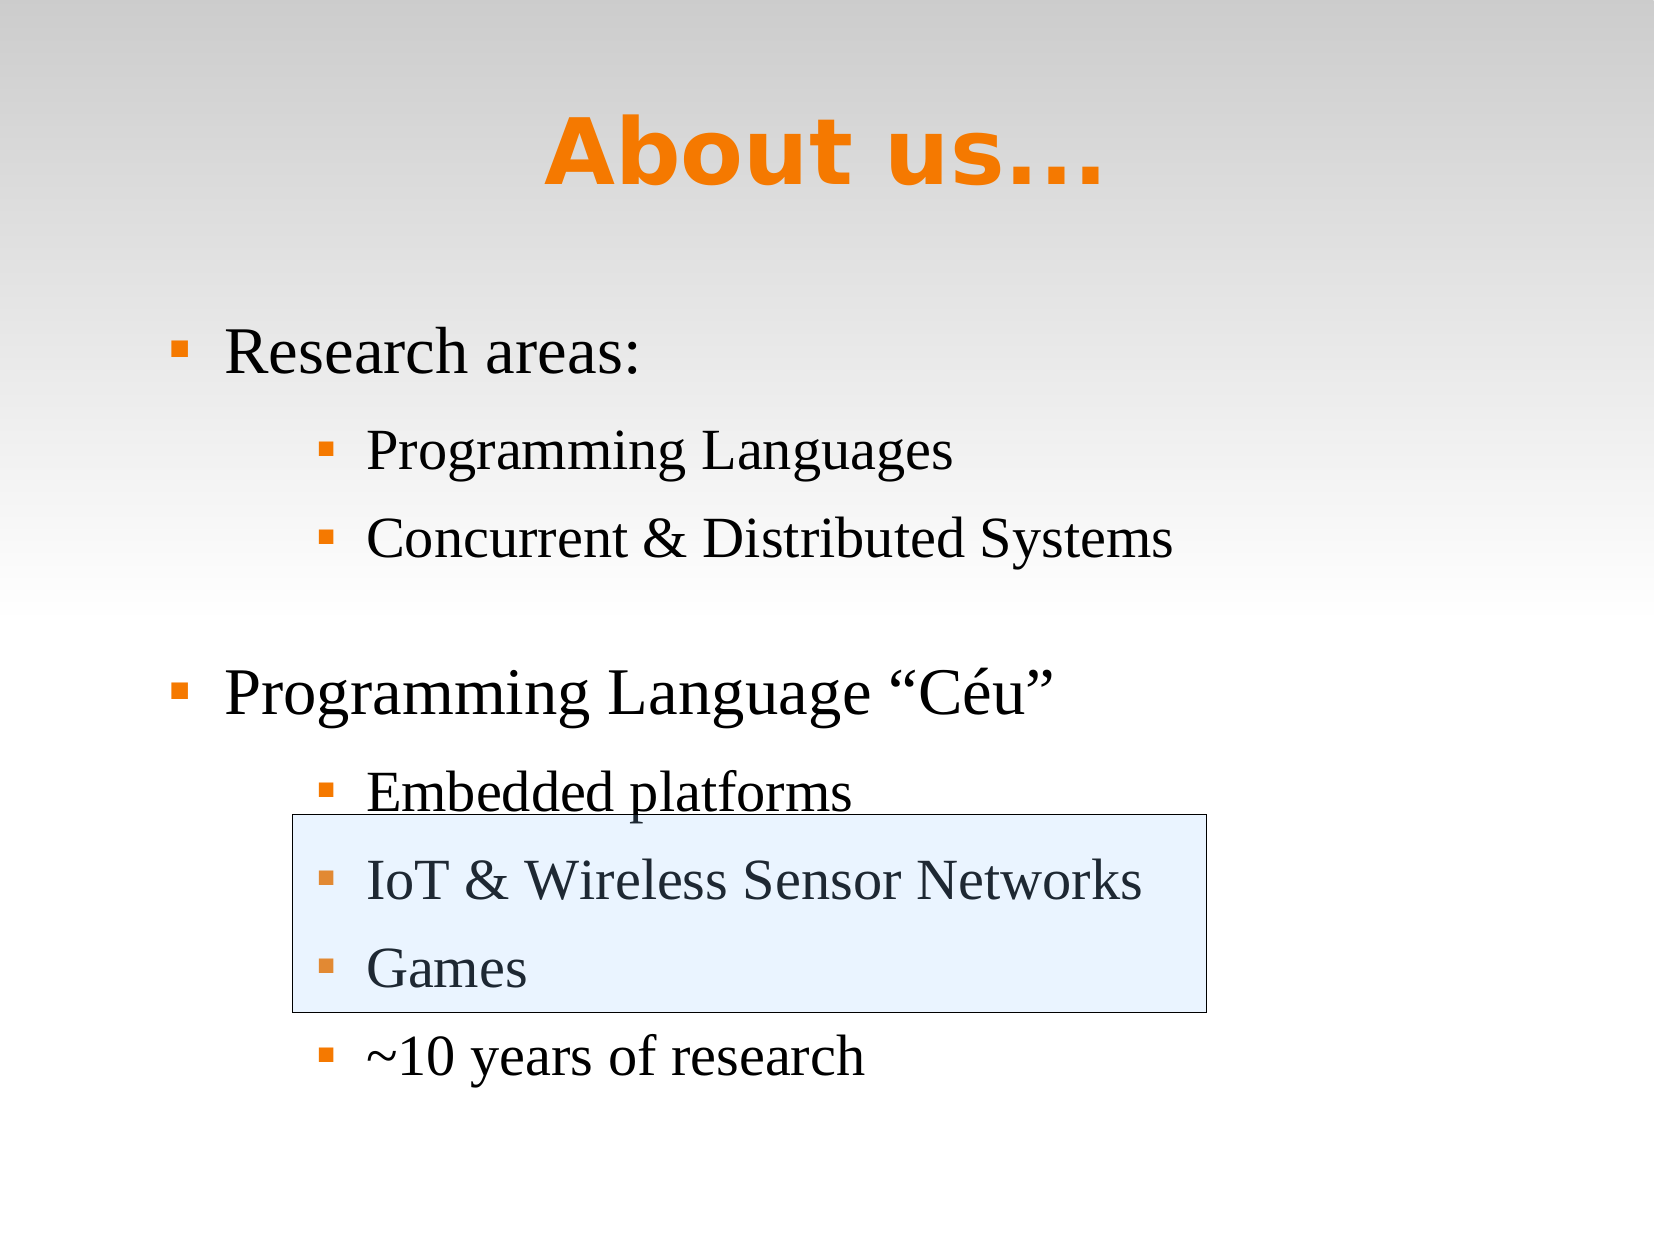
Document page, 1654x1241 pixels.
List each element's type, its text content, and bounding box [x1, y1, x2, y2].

list Research areas: Programming Languages Concurrent & Distributed Systems Programming Language “Céu” Embedded platforms IoT & Wireless Sensor Networks Games ~10 years of research [82, 313, 1538, 1205]
text_box [292, 814, 1207, 1013]
title About us... [82, 49, 1571, 257]
